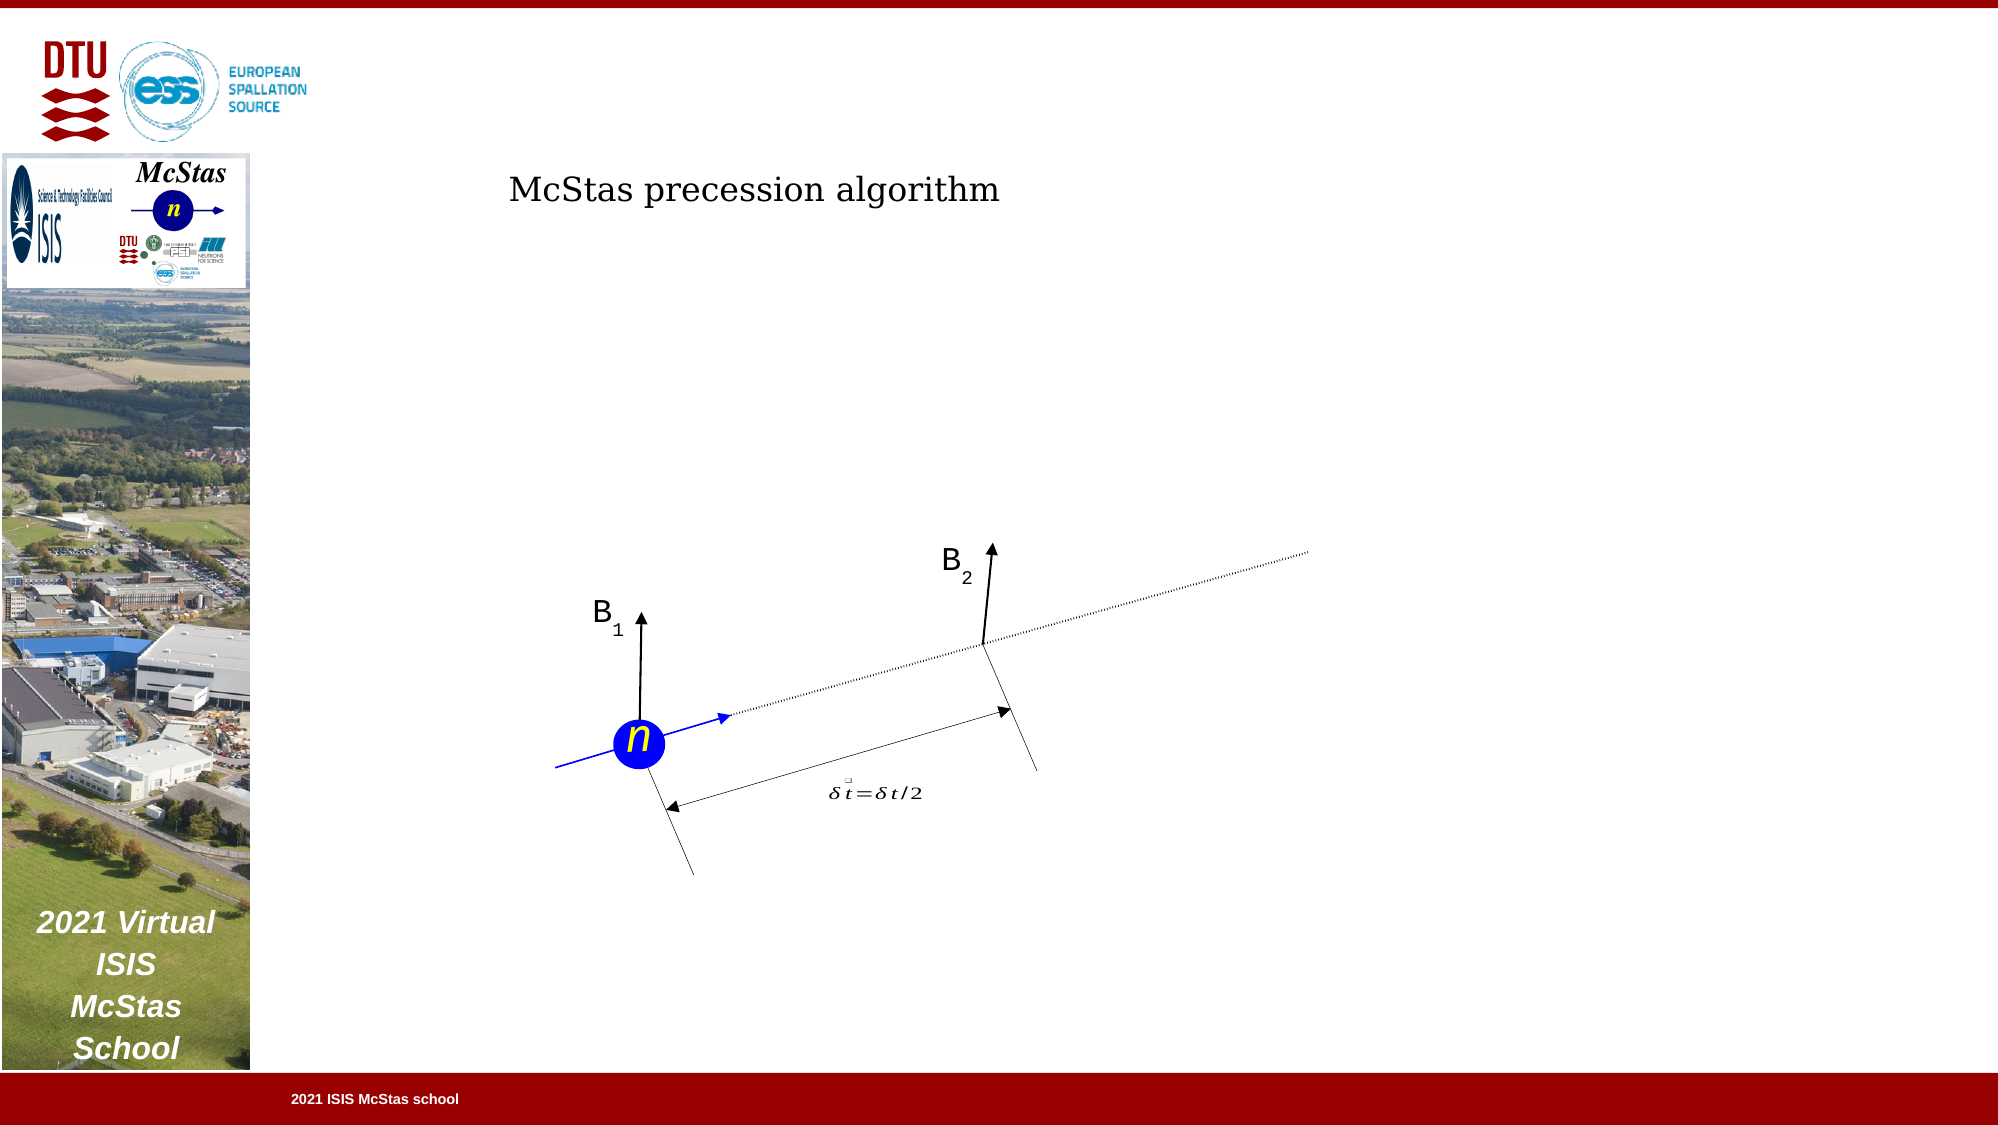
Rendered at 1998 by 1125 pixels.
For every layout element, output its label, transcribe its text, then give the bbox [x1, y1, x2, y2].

picture [2, 153, 250, 1070]
chart [824, 777, 927, 804]
text_box B1 [587, 583, 706, 646]
text_box n [615, 721, 664, 768]
text_box McStas precession algorithm [508, 168, 1450, 209]
picture [119, 41, 307, 142]
text_box B2 [936, 531, 1055, 594]
